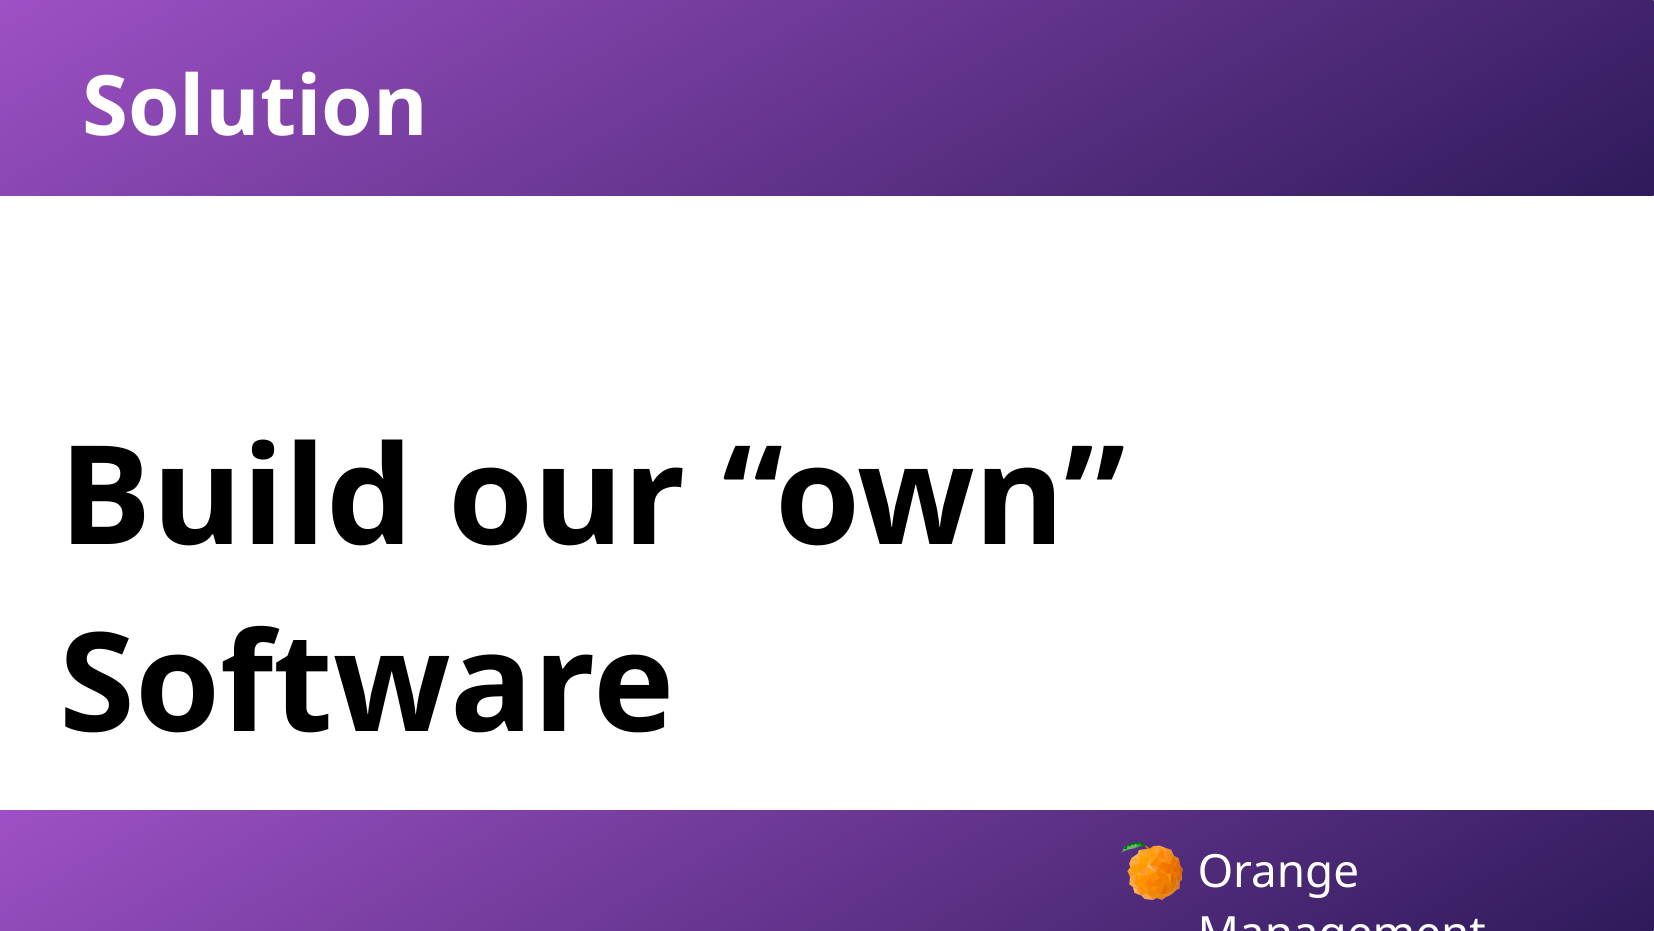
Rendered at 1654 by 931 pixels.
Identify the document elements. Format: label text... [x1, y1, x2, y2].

text_box [1381, 927, 1391, 931]
text_box [0, 0, 1654, 196]
text_box [1450, 927, 1461, 931]
picture [1121, 842, 1182, 901]
text_box [1355, 927, 1366, 931]
text_box [1423, 927, 1434, 931]
text_box [1396, 927, 1407, 931]
title Solution [82, 25, 1571, 181]
text_box [1273, 927, 1284, 931]
text_box [1205, 921, 1209, 931]
text_box [0, 810, 1654, 931]
text_box Build our “own” Software [45, 390, 1621, 587]
text_box [1326, 927, 1337, 931]
text_box Orange Management [1182, 830, 1648, 907]
